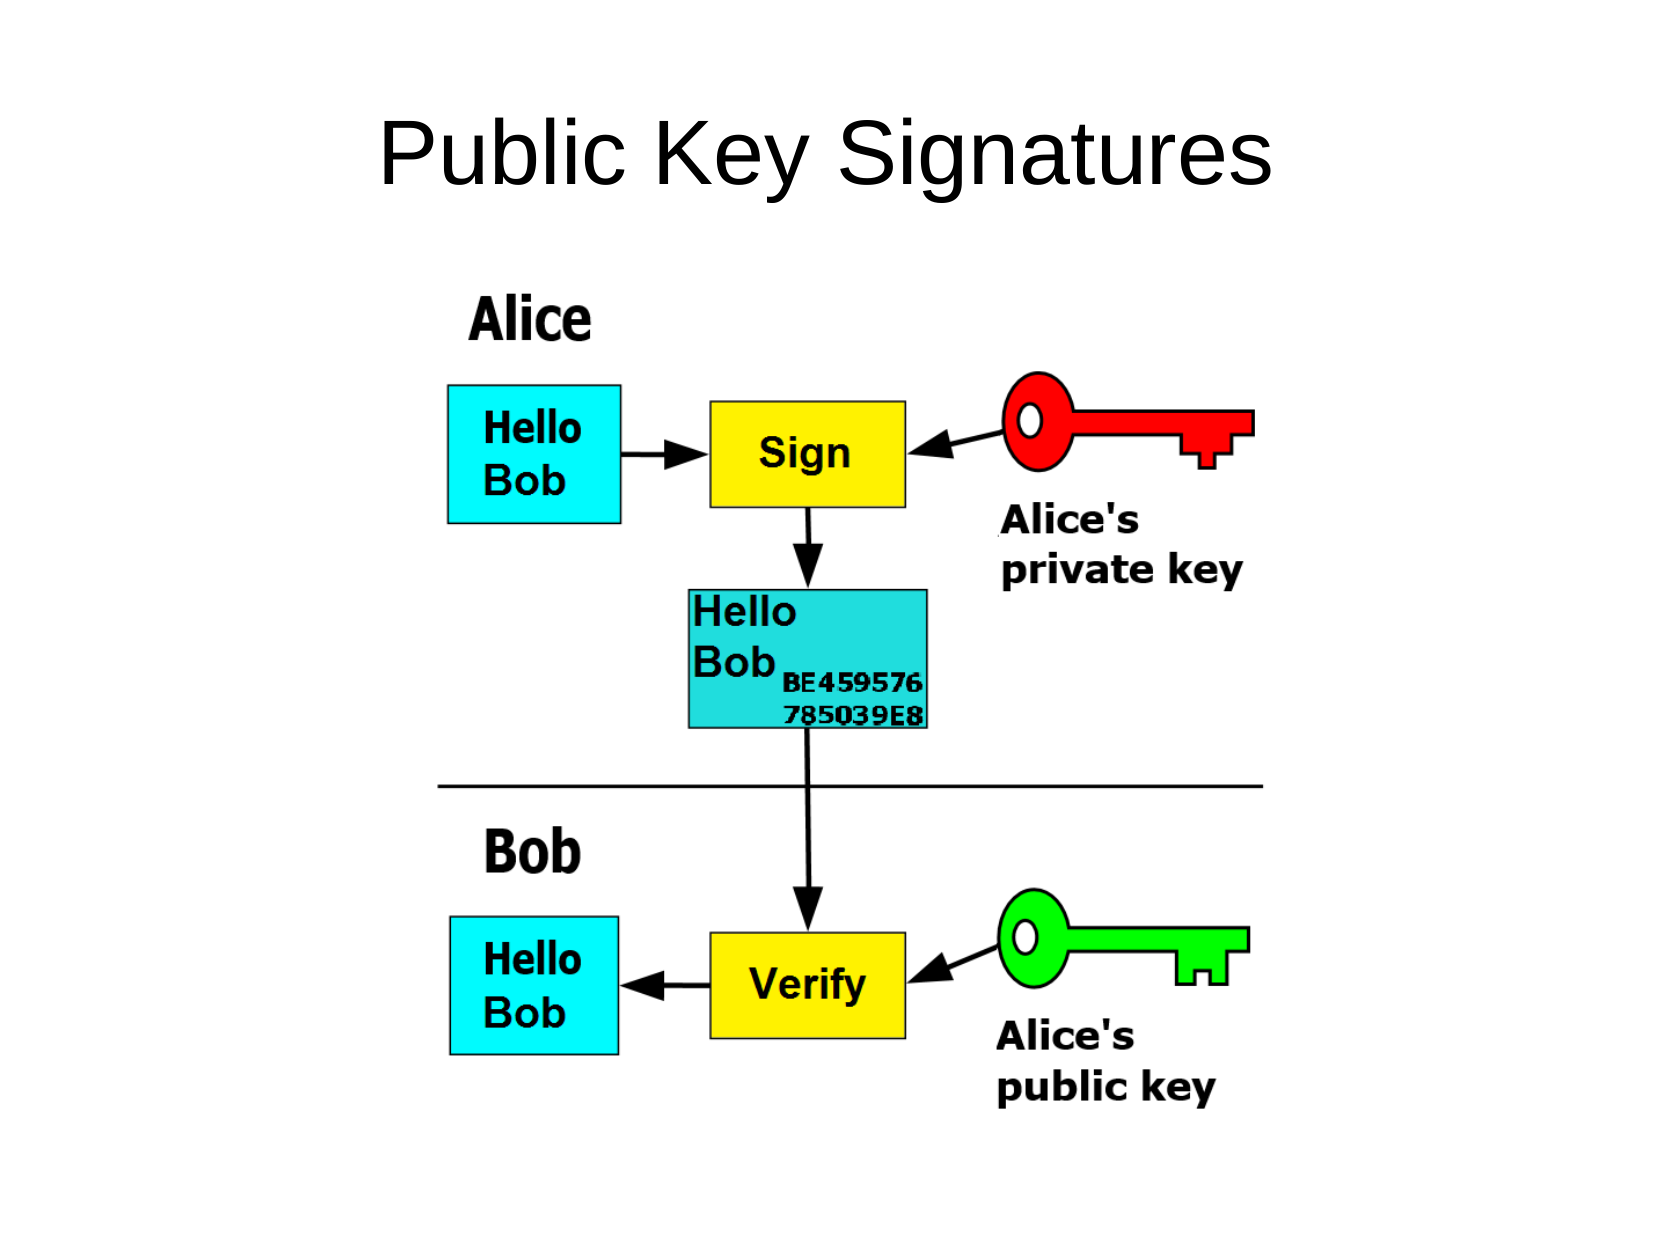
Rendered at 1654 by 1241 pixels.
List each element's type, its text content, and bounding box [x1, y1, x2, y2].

picture [399, 266, 1321, 1141]
title Public Key Signatures [82, 49, 1571, 257]
